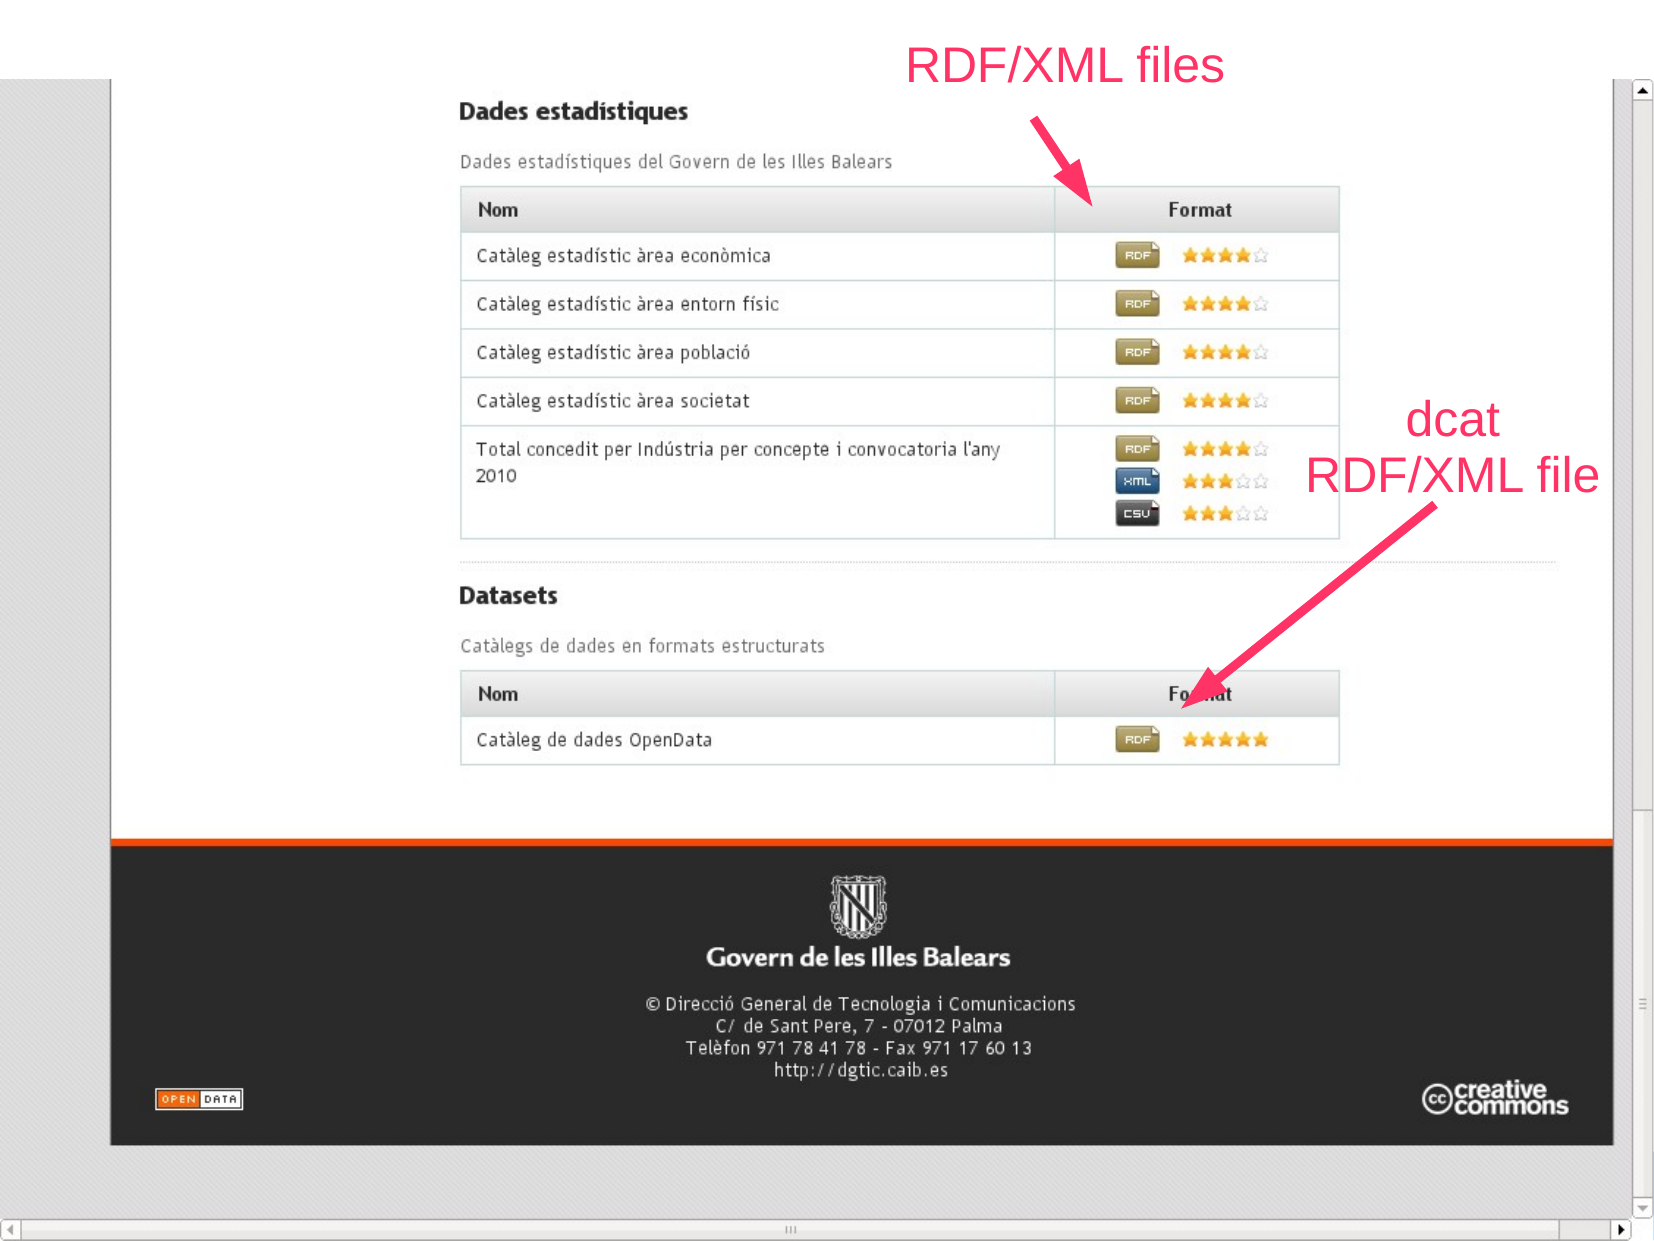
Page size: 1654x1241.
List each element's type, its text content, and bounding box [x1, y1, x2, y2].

text_box dcat RDF/XML file [1290, 383, 1616, 511]
text_box RDF/XML files [890, 29, 1241, 155]
picture [0, 79, 1654, 1241]
